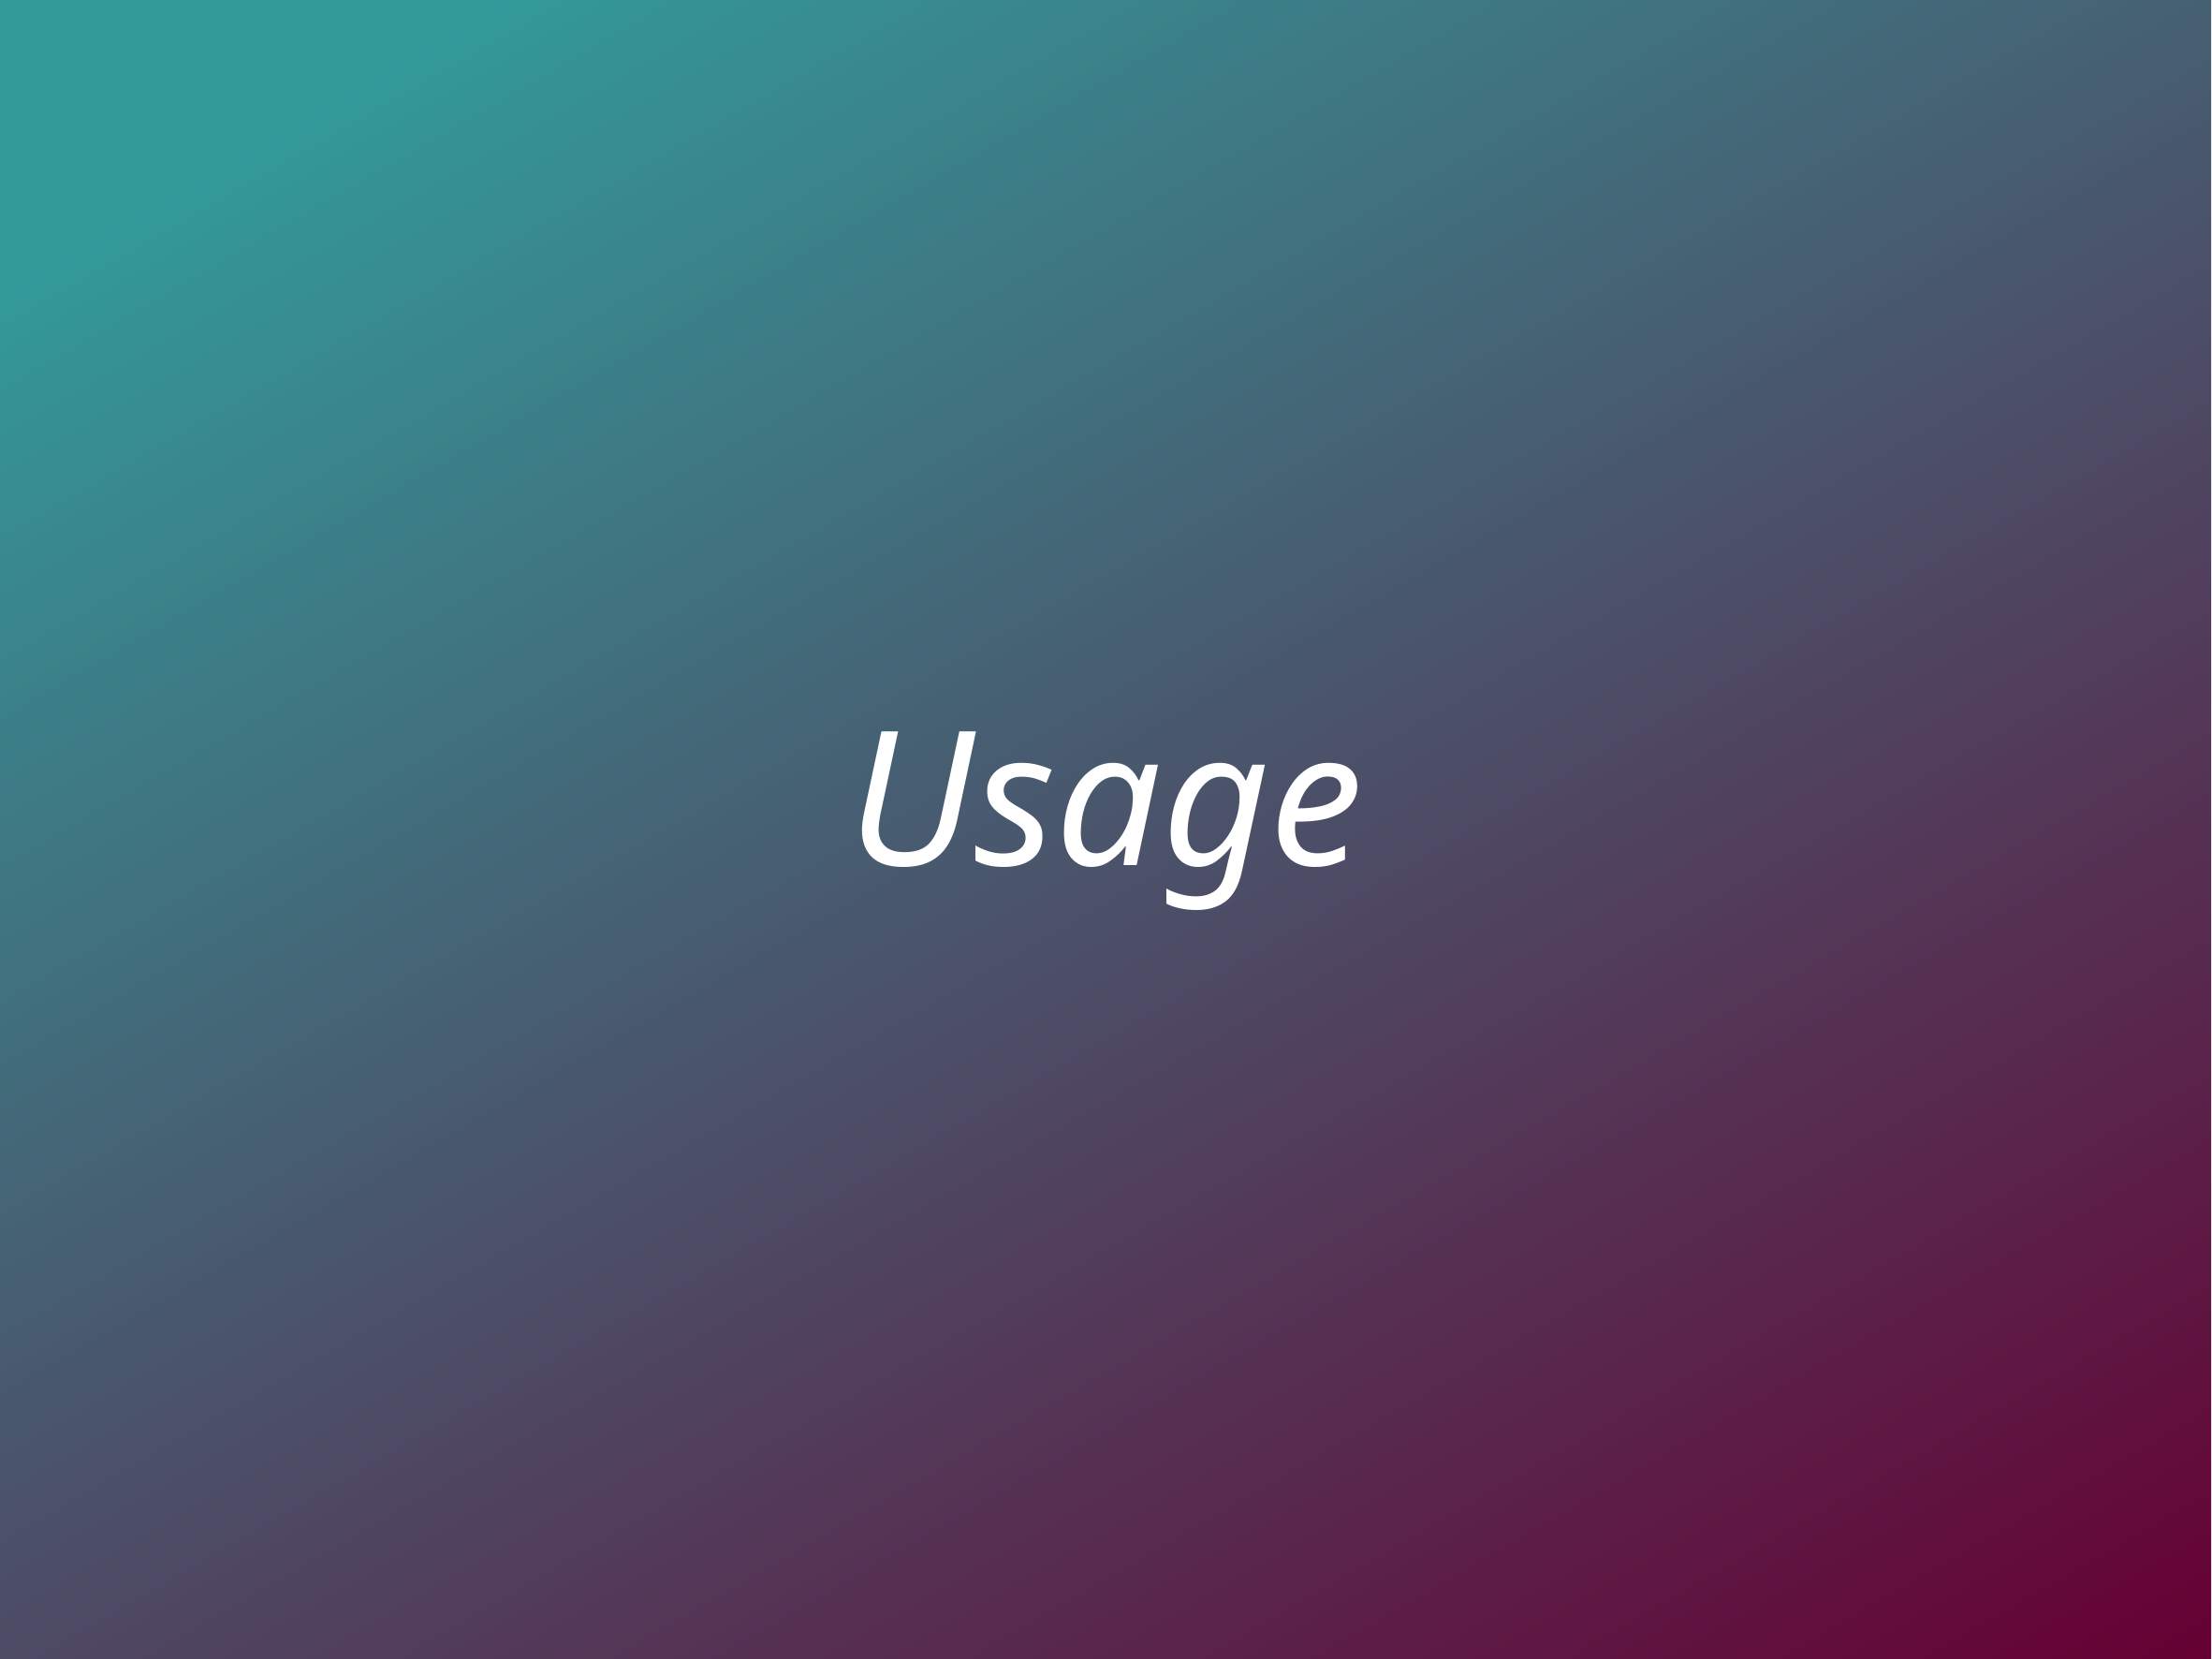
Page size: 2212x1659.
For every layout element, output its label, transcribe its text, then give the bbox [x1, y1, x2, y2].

text_box Usage [802, 658, 1409, 1001]
